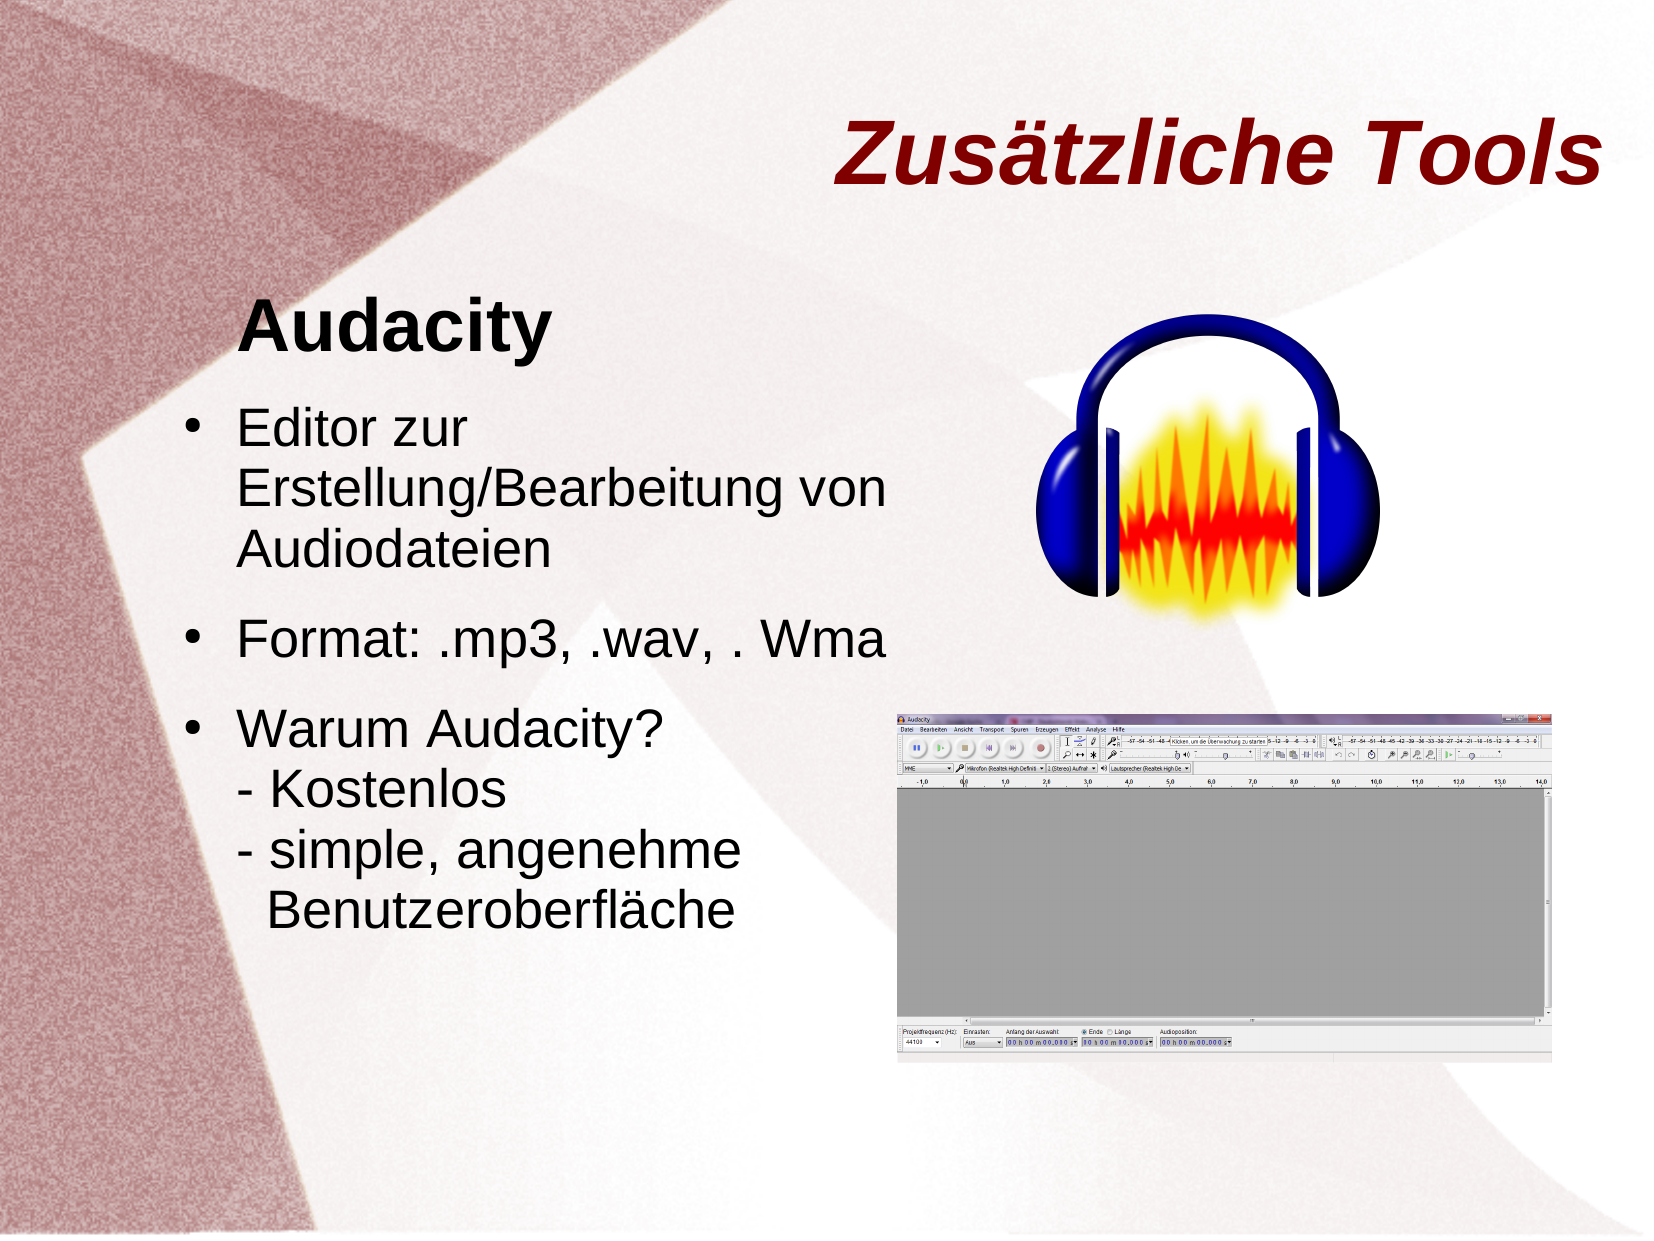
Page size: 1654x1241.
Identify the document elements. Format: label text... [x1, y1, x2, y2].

picture [0, 0, 1654, 1241]
list Audacity Editor zur Erstellung/Bearbeitung von Audiodateien Format: .mp3, .wav, . Wma Warum Audacity? - Kostenlos - simple, angenehme Benutzeroberfläche [165, 283, 1441, 941]
title Zusätzliche Tools [596, 49, 1607, 257]
